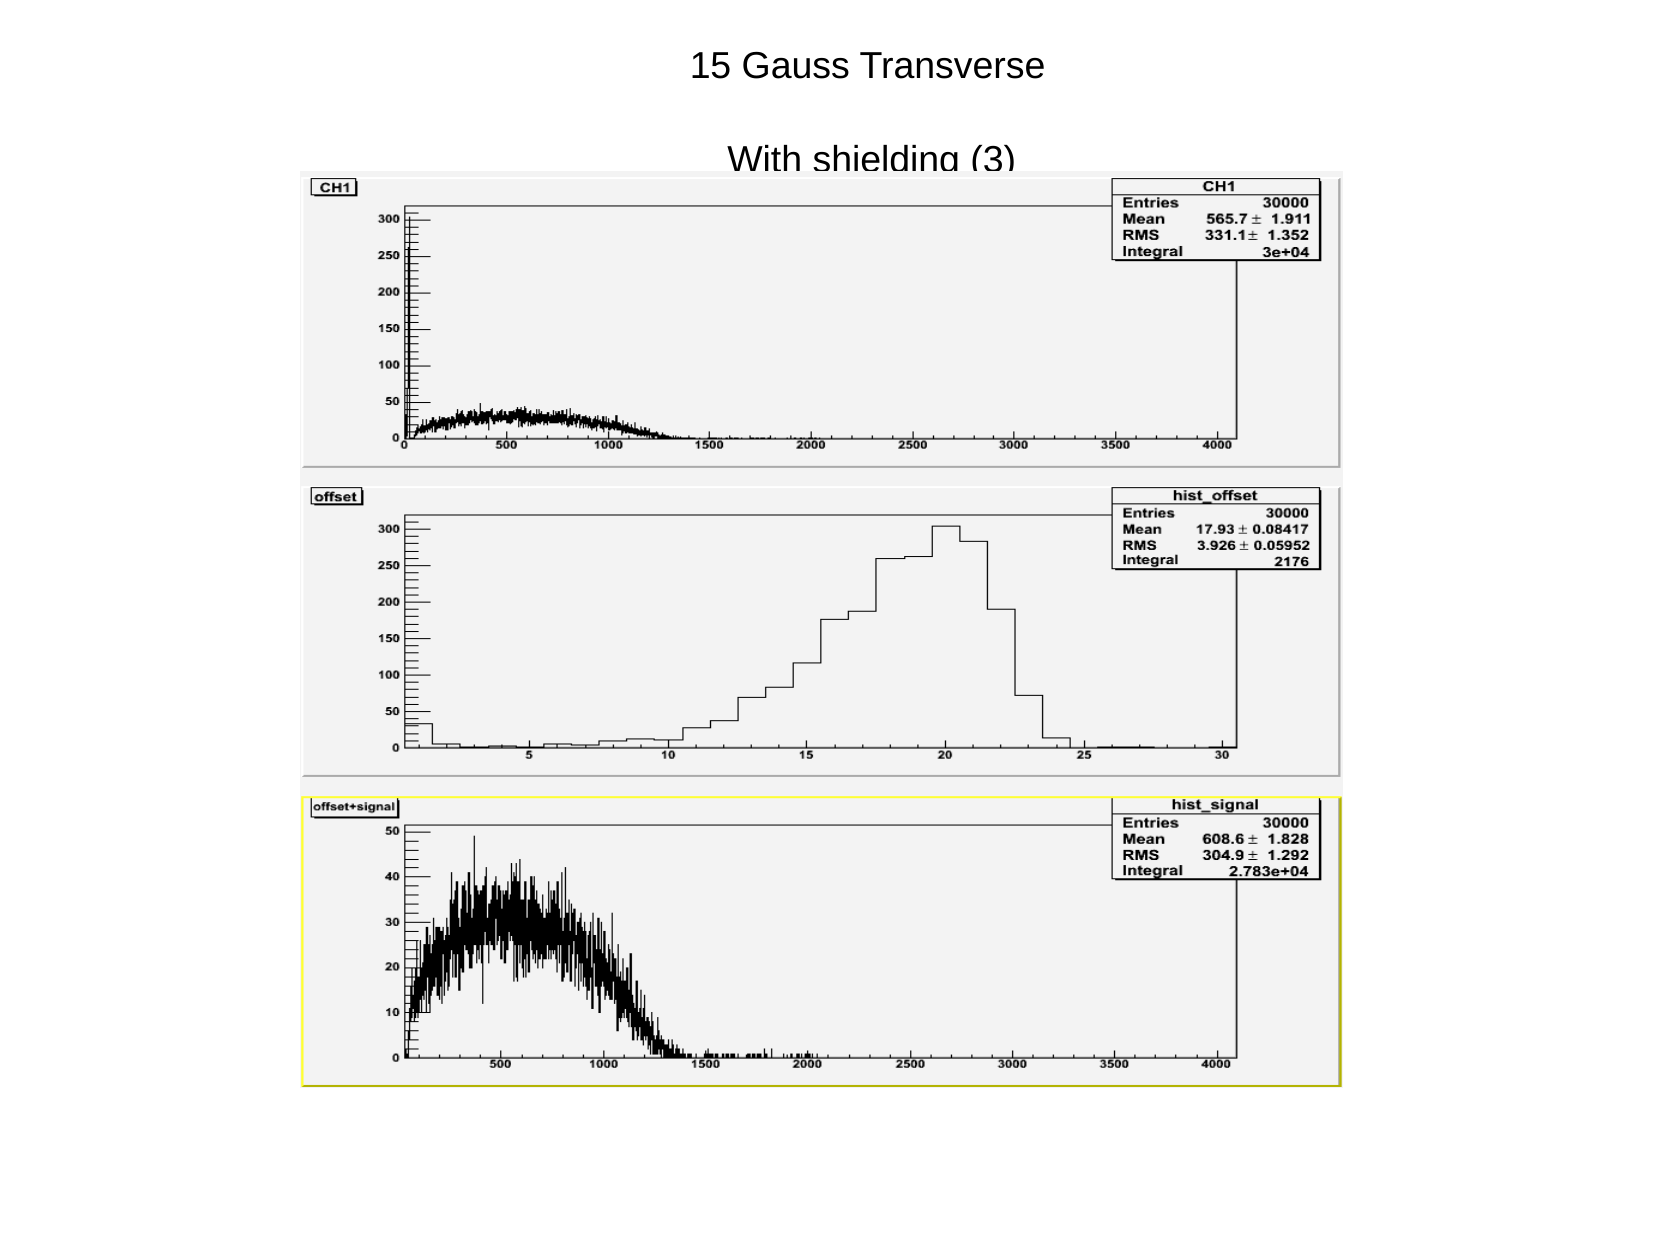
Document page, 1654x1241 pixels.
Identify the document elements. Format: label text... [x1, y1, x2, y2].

picture [300, 171, 1343, 1088]
text_box 15 Gauss Transverse [675, 37, 1126, 95]
text_box With shielding (3) [712, 130, 1051, 171]
